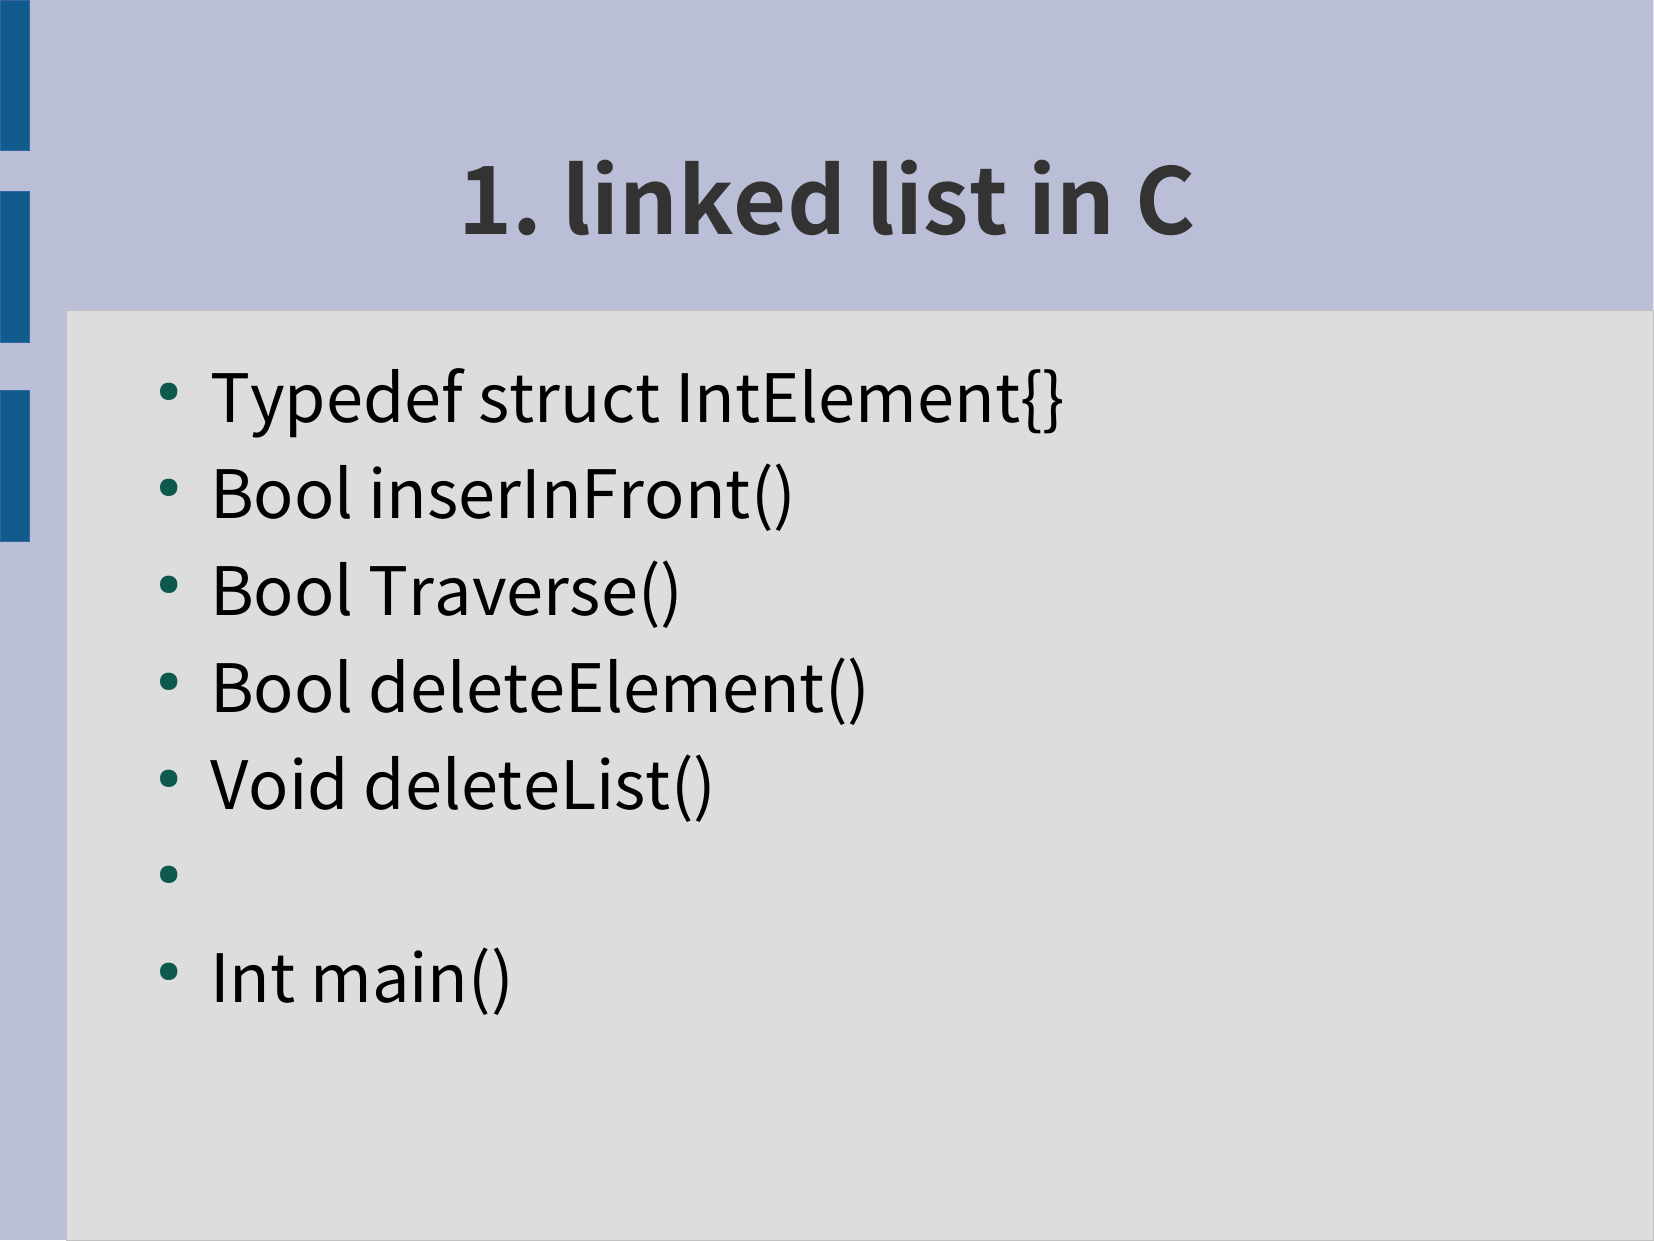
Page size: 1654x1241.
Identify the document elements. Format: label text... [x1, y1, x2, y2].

title 1. linked list in C [121, 91, 1534, 299]
list Typedef struct IntElement{} Bool inserInFront() Bool Traverse() Bool deleteElement() Void deleteList() Int main() [121, 344, 1534, 1127]
